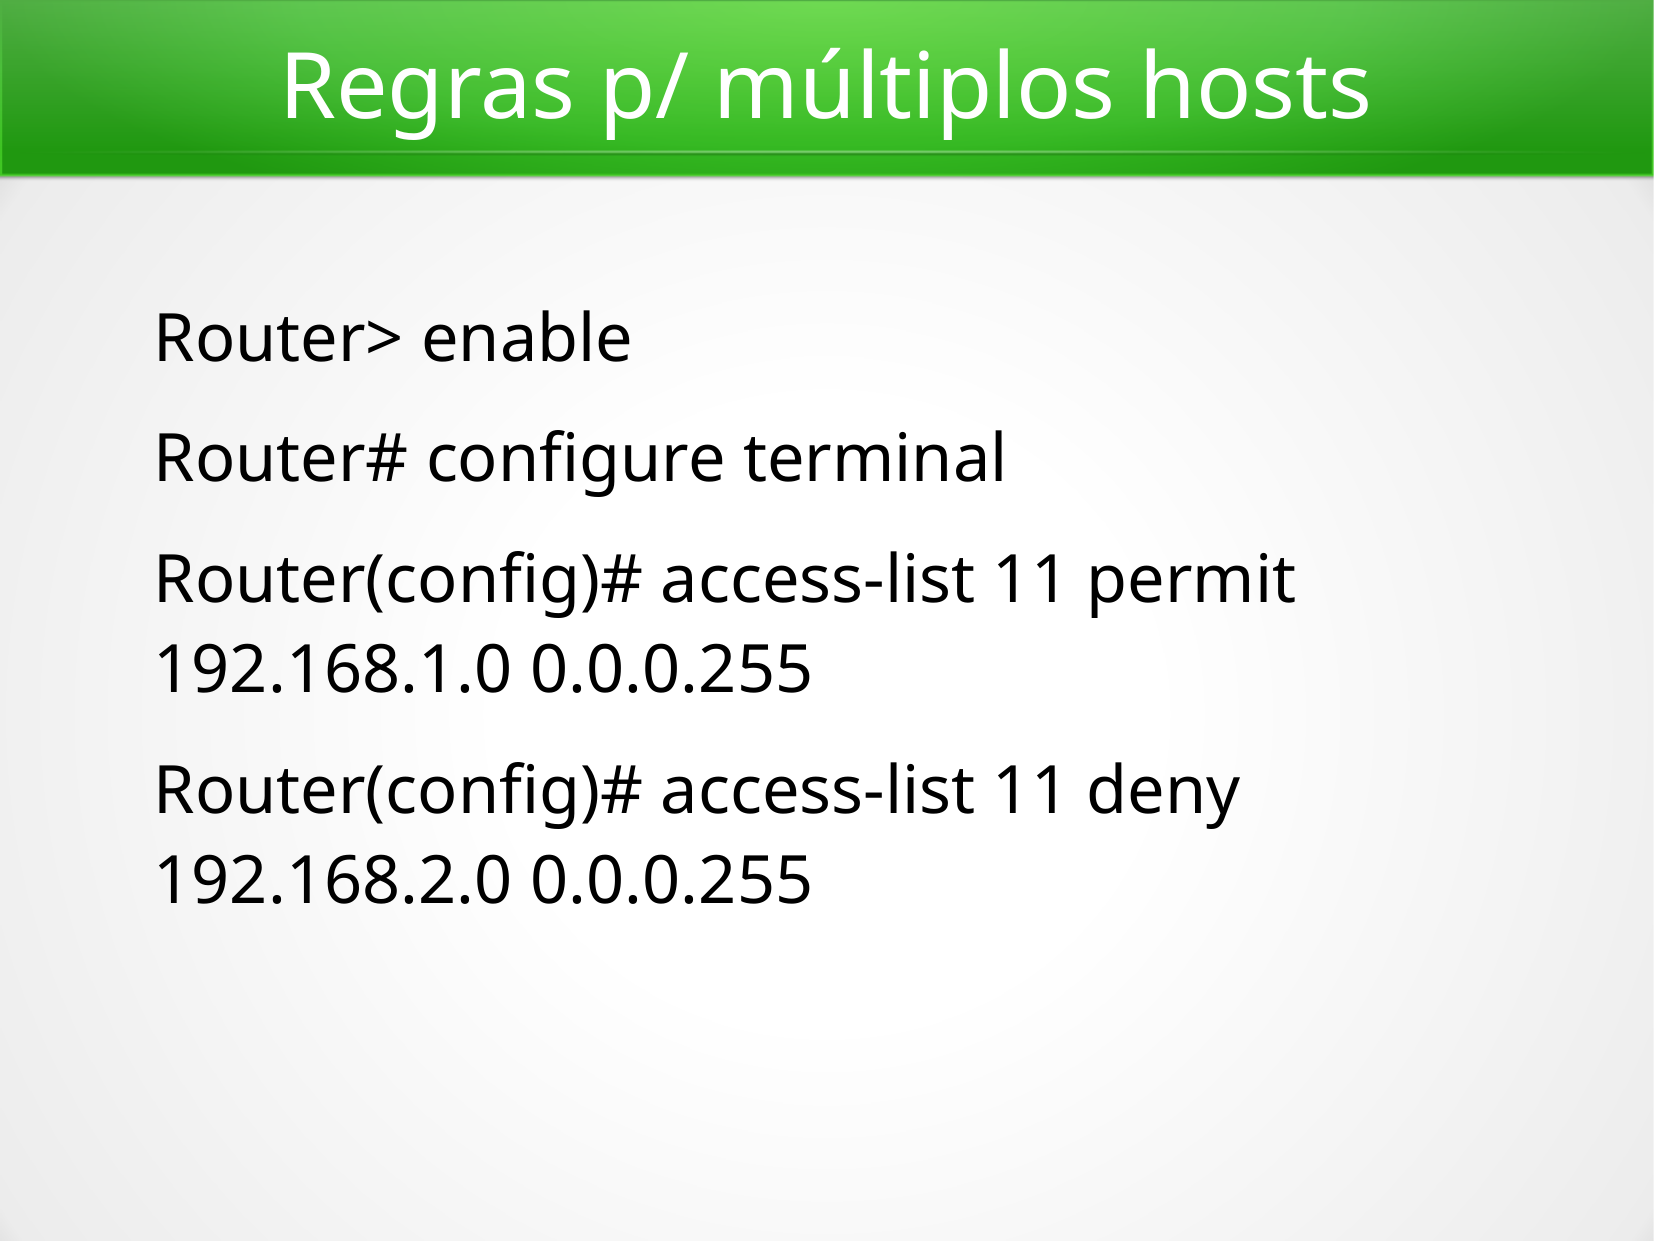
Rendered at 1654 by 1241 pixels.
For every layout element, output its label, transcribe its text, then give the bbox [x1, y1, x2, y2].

title Regras p/ múltiplos hosts [82, 11, 1571, 154]
list Router> enable Router# configure terminal Router(config)# access-list 11 permit 192.168.1.0 0.0.0.255 Router(config)# access-list 11 deny 192.168.2.0 0.0.0.255 [82, 290, 1571, 1010]
picture [0, 0, 1654, 1241]
